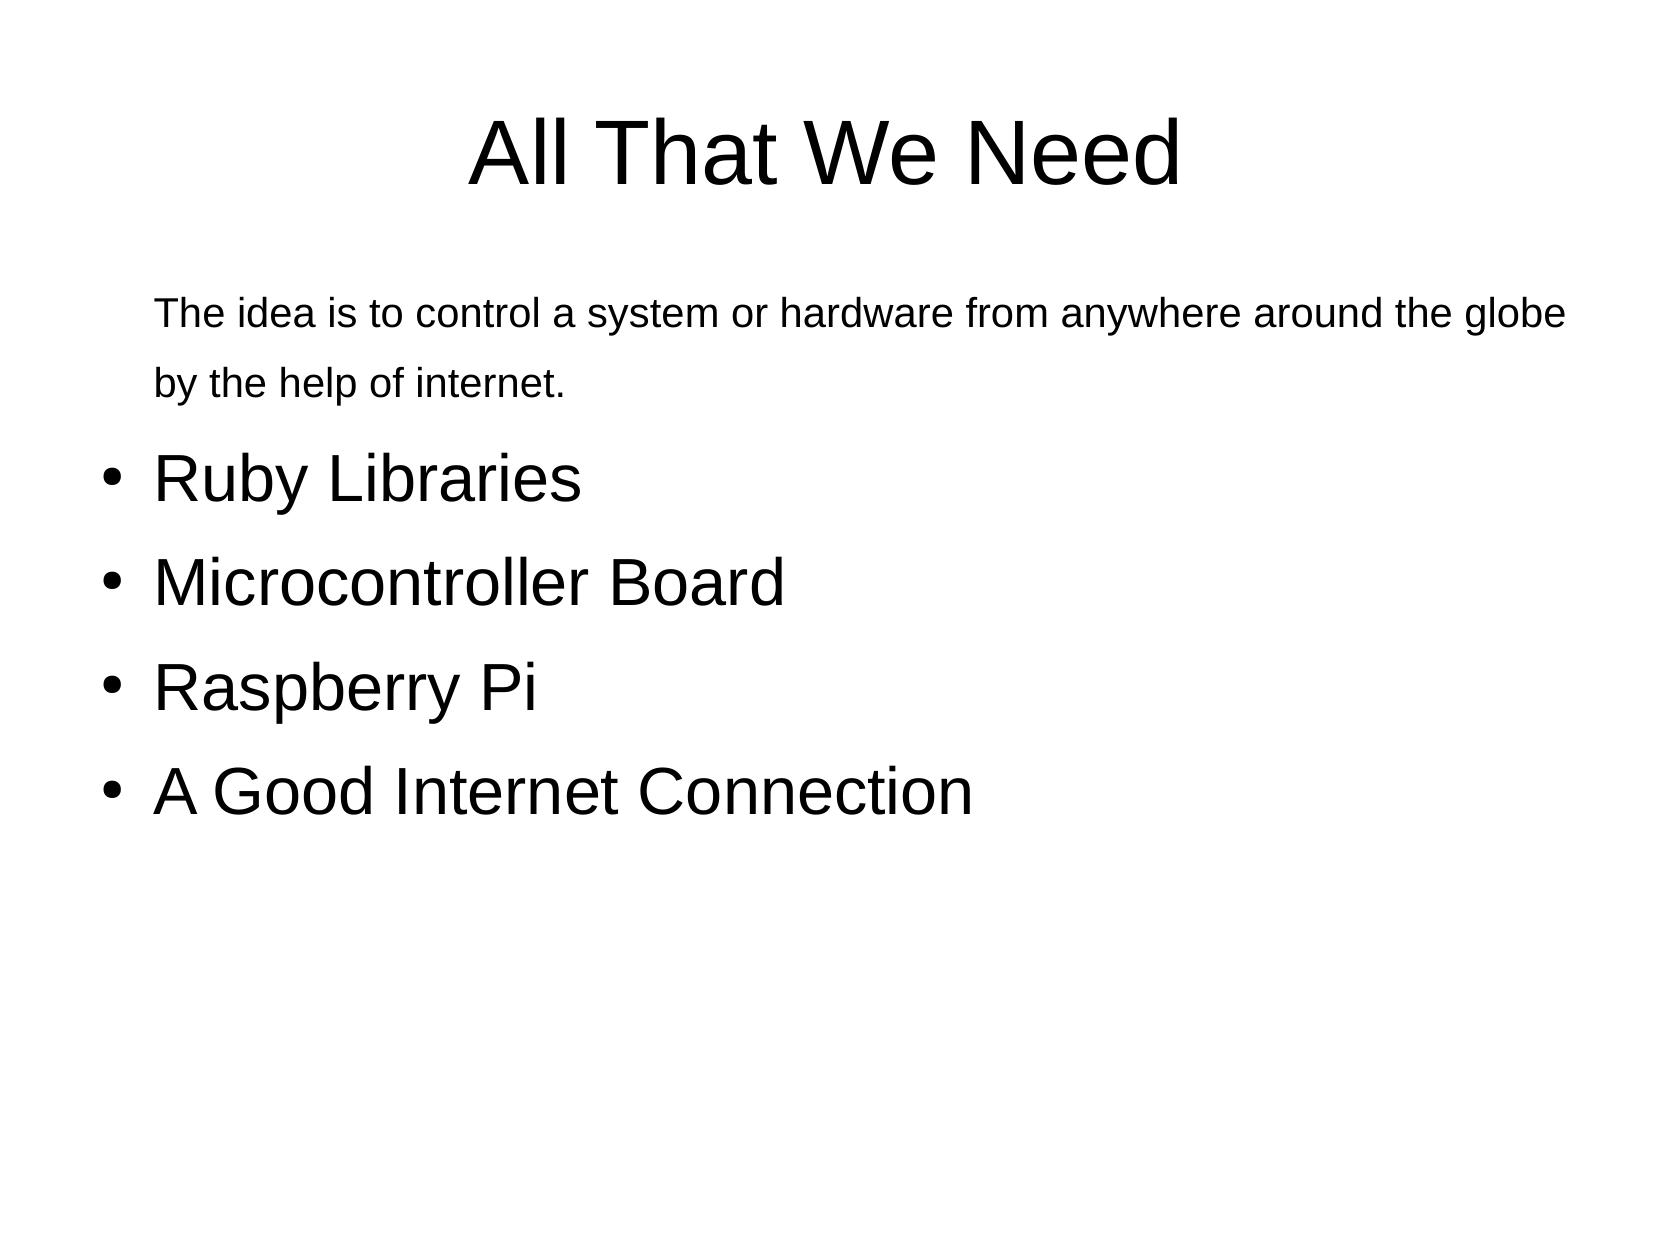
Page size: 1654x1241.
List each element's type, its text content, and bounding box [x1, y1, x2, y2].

title All That We Need [82, 49, 1571, 257]
list The idea is to control a system or hardware from anywhere around the globe by the help of internet. Ruby Libraries Microcontroller Board Raspberry Pi A Good Internet Connection [82, 290, 1571, 1010]
